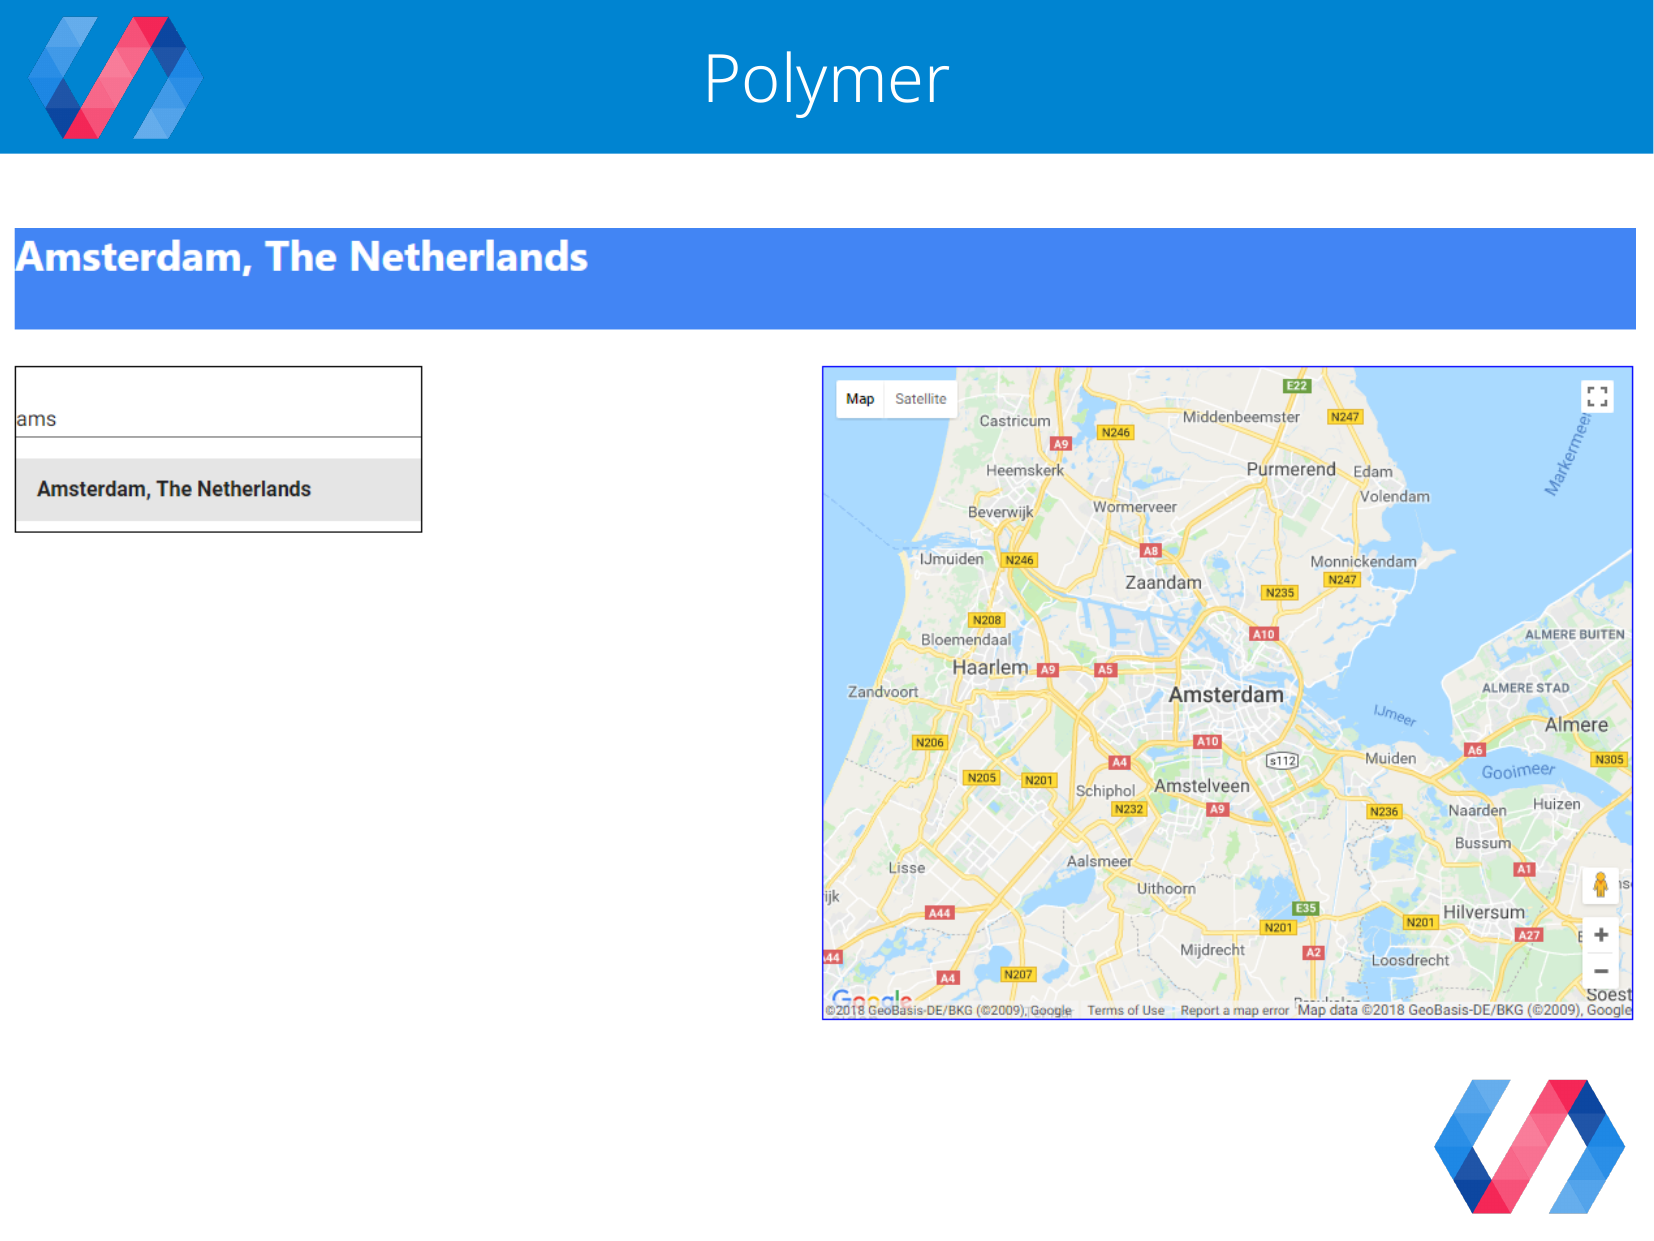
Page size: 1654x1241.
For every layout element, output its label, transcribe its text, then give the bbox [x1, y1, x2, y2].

picture [11, 228, 1636, 1028]
picture [23, 13, 208, 142]
title Polymer [0, 0, 1654, 154]
picture [1429, 1076, 1630, 1217]
